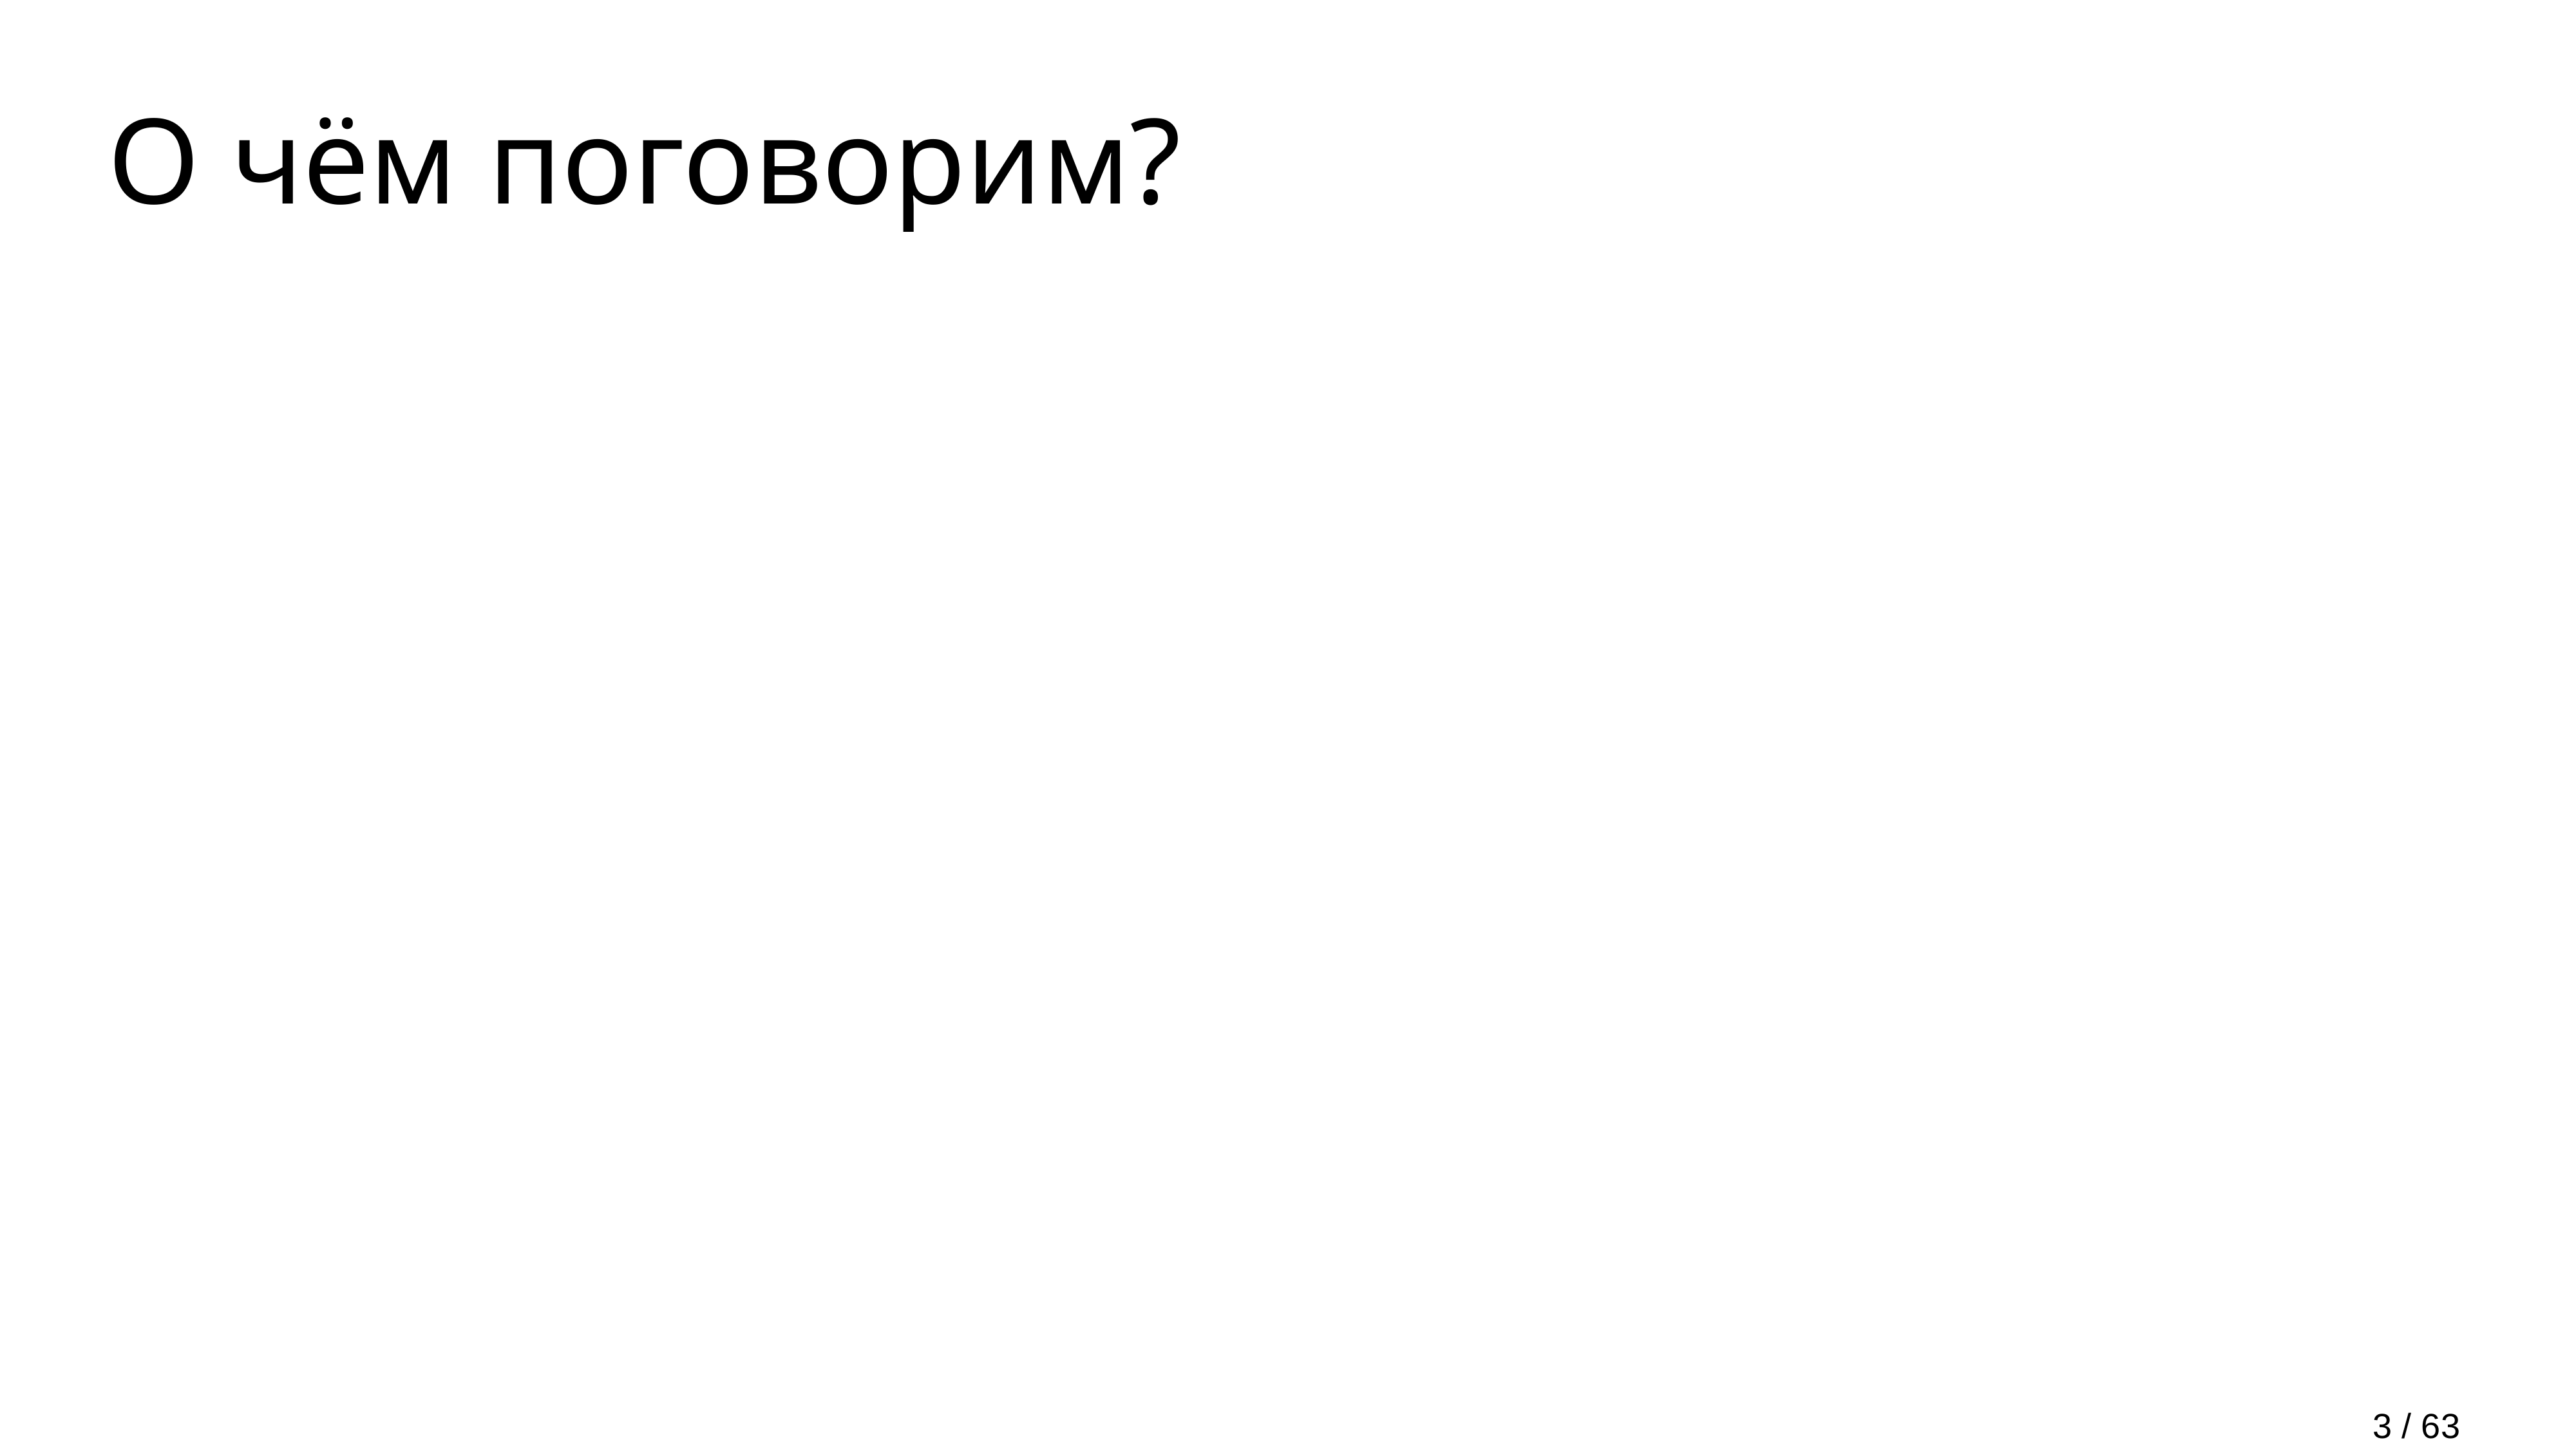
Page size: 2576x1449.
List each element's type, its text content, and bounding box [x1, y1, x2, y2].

text_box <number> / 63 [2363, 1402, 2576, 1449]
title О чём поговорим? [108, 80, 2468, 242]
